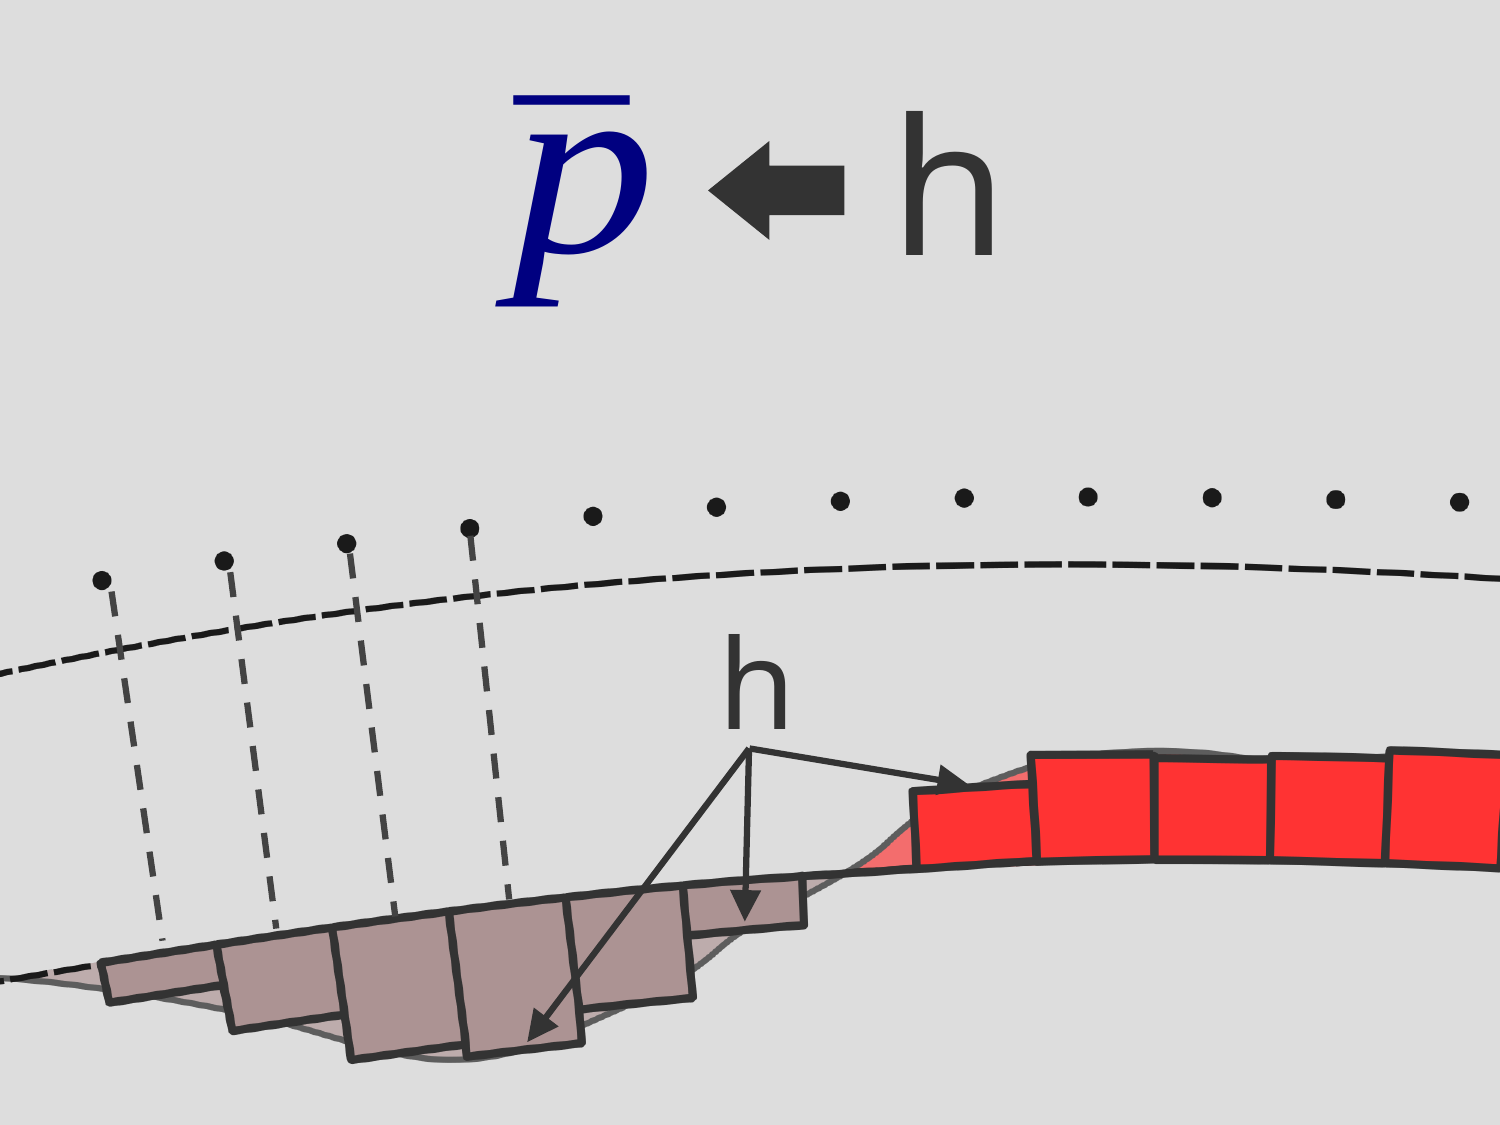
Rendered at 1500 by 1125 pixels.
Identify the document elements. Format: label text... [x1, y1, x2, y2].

title h [776, 40, 1122, 320]
text_box h [703, 609, 796, 749]
text_box [708, 141, 845, 240]
chart [472, 23, 674, 308]
picture [0, 0, 1500, 1125]
